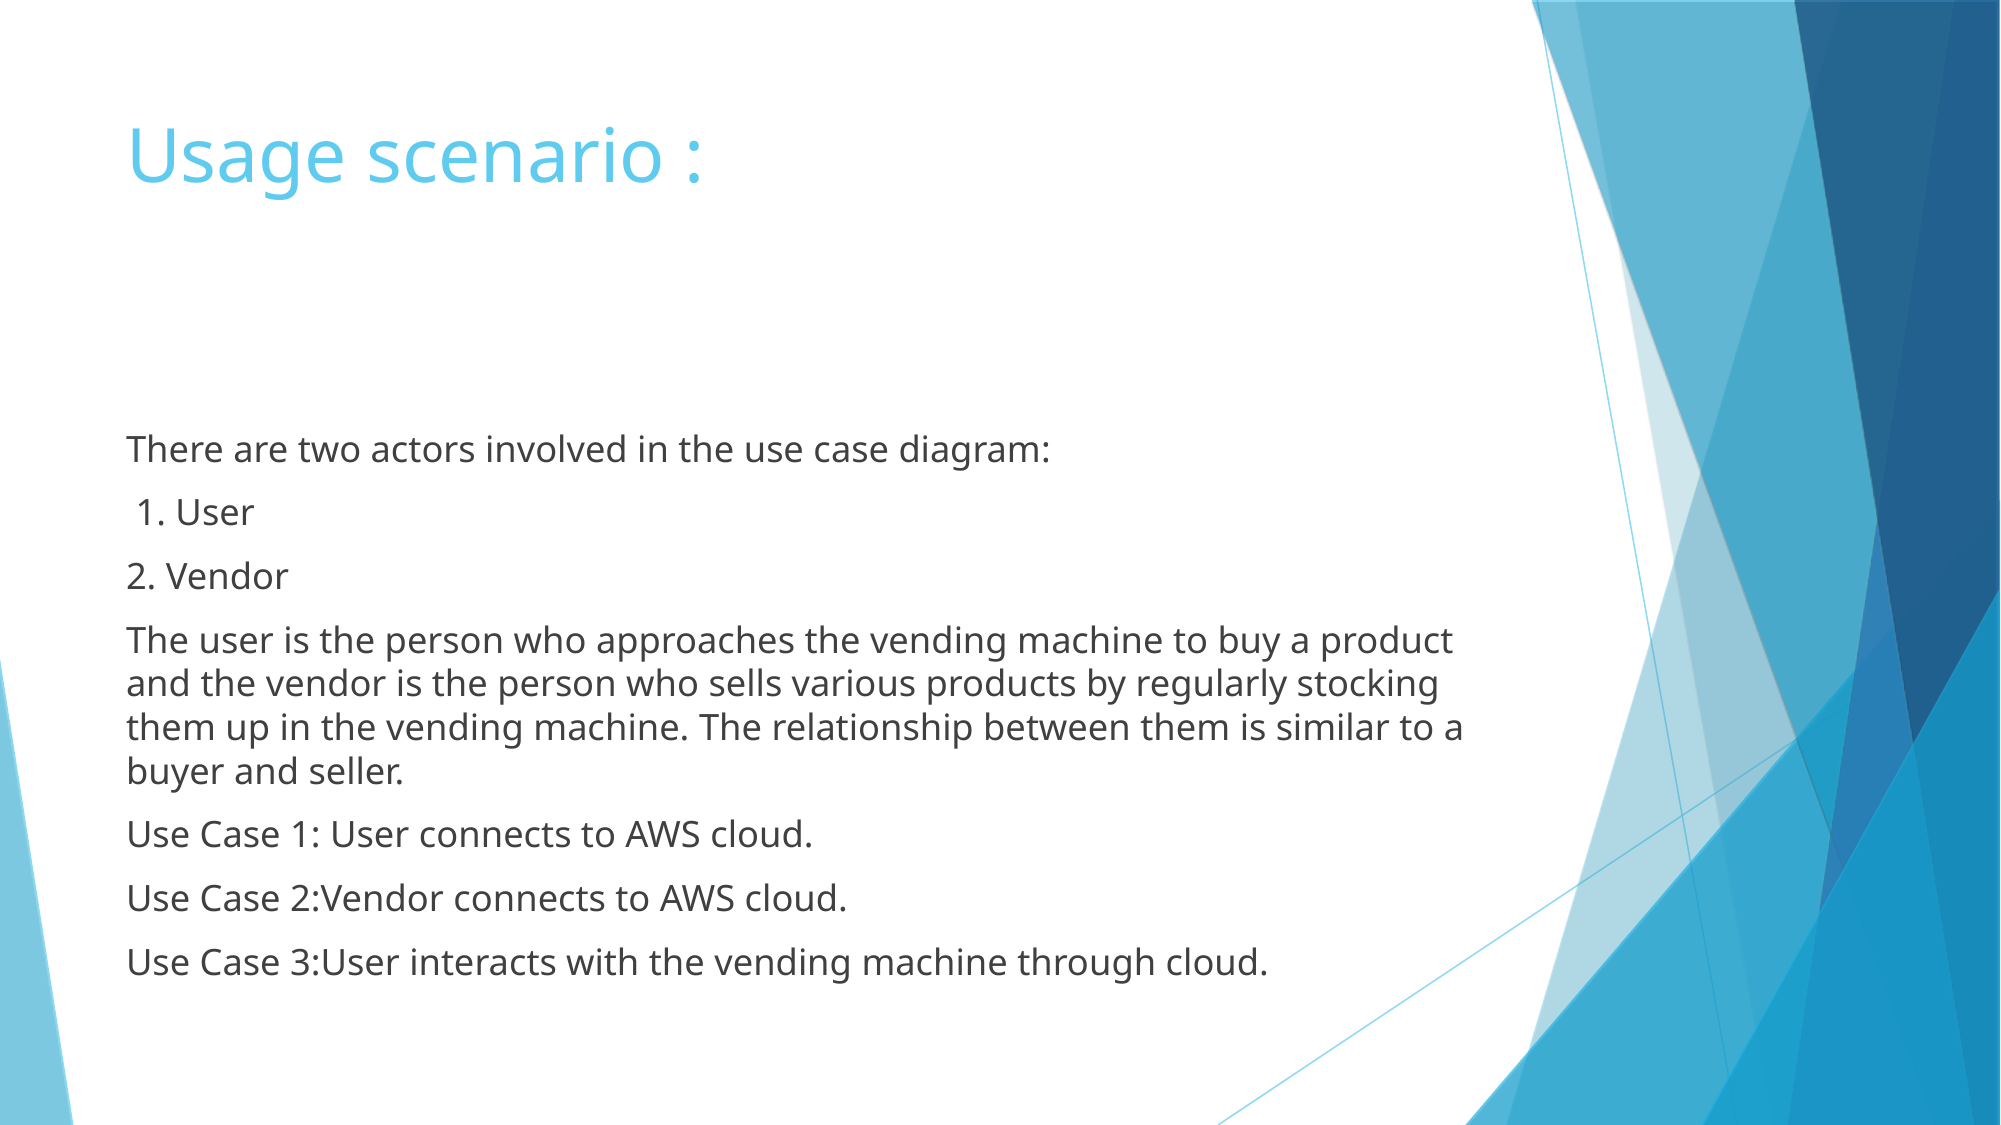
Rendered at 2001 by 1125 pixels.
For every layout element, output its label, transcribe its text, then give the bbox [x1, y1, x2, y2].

list There are two actors involved in the use case diagram: 1. User 2. Vendor The user is the person who approaches the vending machine to buy a product and the vendor is the person who sells various products by regularly stocking them up in the vending machine. The relationship between them is similar to a buyer and seller. Use Case 1: User connects to AWS cloud. Use Case 2:Vendor connects to AWS cloud. Use Case 3:User interacts with the vending machine through cloud. [111, 354, 1522, 992]
title Usage scenario : [111, 99, 1522, 317]
